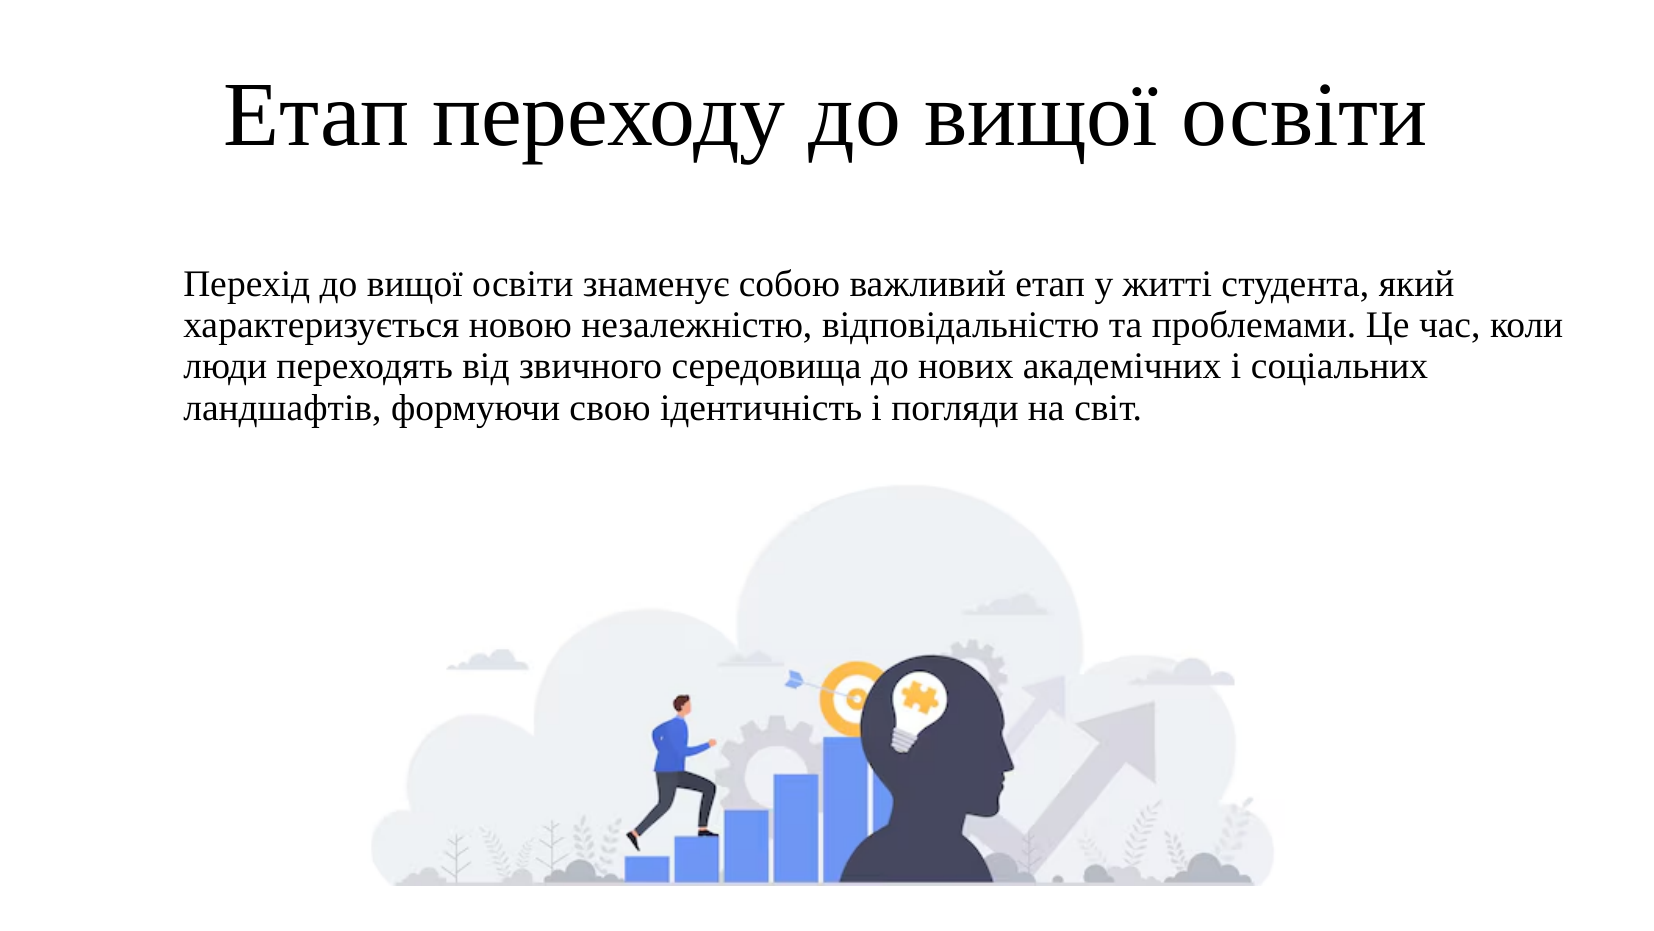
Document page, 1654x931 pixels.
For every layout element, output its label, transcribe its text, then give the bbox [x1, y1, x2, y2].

list Перехід до вищої освіти знаменує собою важливий етап у житті студента, який характеризується новою незалежністю, відповідальністю та проблемами. Це час, коли люди переходять від звичного середовища до нових академічних і соціальних ландшафтів, формуючи свою ідентичність і погляди на світ. [112, 262, 1601, 451]
title Етап переходу до вищої освіти [82, 37, 1571, 193]
picture [334, 451, 1313, 886]
